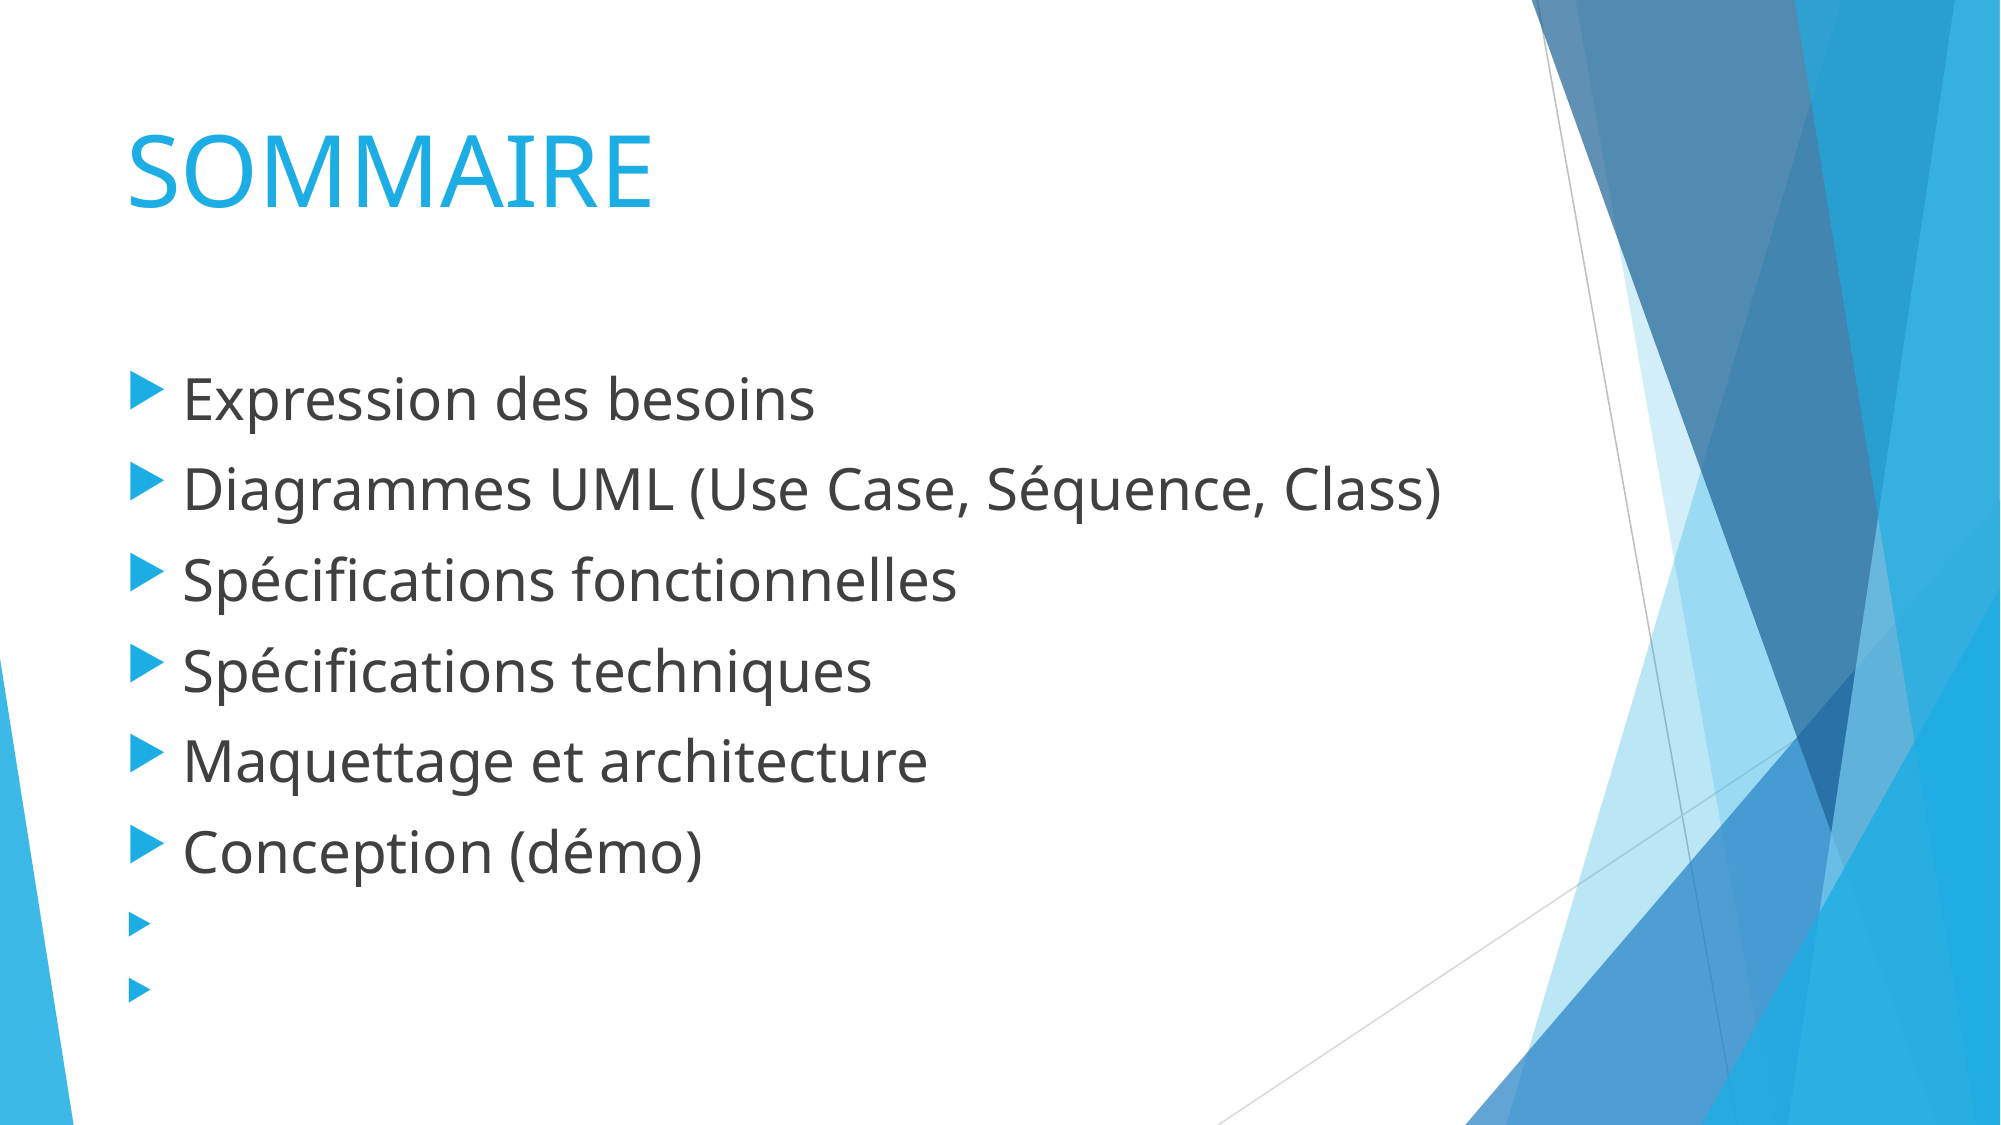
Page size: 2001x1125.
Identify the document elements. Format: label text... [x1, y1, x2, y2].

list Expression des besoins Diagrammes UML (Use Case, Séquence, Class) Spécifications fonctionnelles Spécifications techniques Maquettage et architecture Conception (démo) [111, 354, 1522, 992]
title SOMMAIRE [111, 99, 1522, 317]
